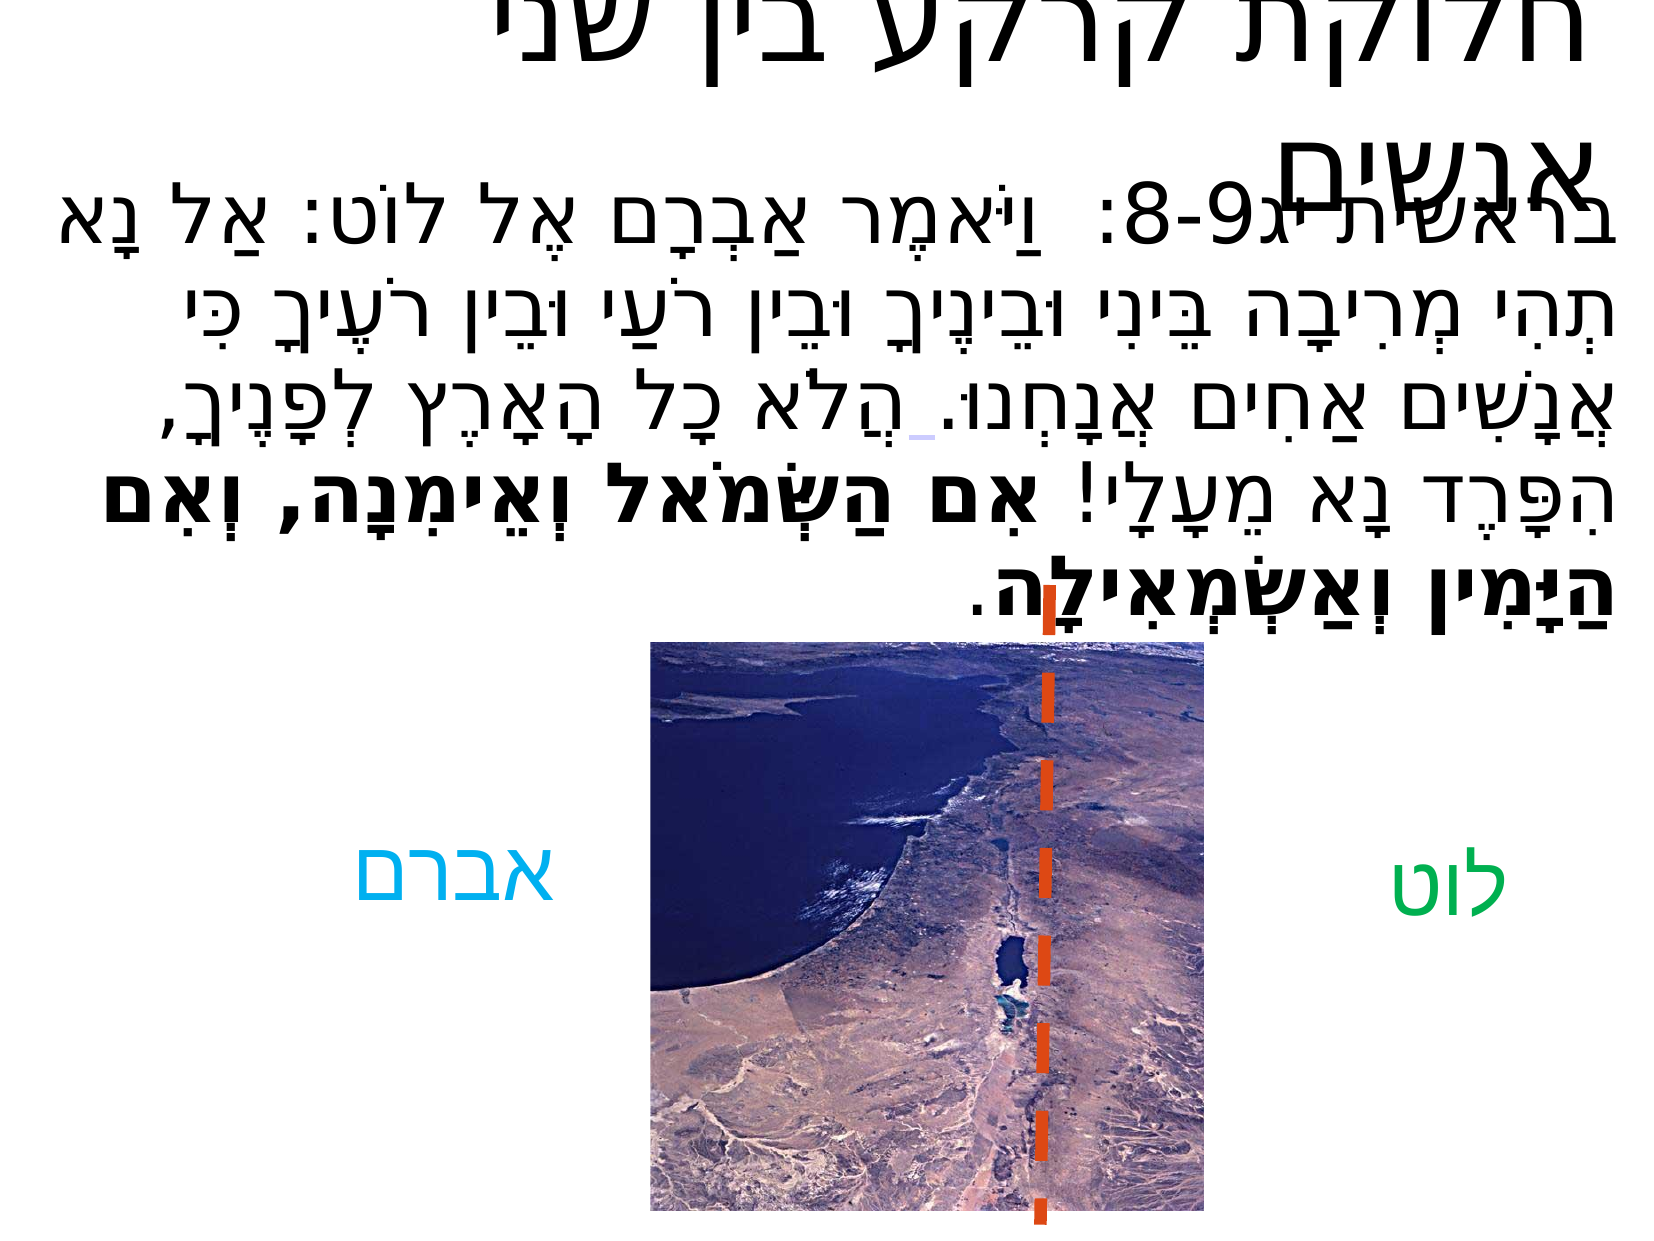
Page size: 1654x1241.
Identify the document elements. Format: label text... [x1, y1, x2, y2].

text_box [650, 642, 1204, 1211]
text_box אברם [240, 810, 571, 931]
title חלוקת קרקע בין שני אנשים [225, 6, 1654, 166]
list בראשית יג8-9: וַיֹּאמֶר אַבְרָם אֶל לוֹט: אַל נָא תְהִי מְרִיבָה בֵּינִי וּבֵינֶיךָ וּבֵין רֹעַי וּבֵין רֹעֶיךָ כִּי אֲנָשִׁים אַחִים אֲנָחְנוּ. הֲלֹא כָל הָאָרֶץ לְפָנֶיךָ, הִפָּרֶד נָא מֵעָלָי! אִם הַשְּׂמֹאל וְאֵימִנָה, וְאִם הַיָּמִין וְאַשְׂמְאִילָה. [15, 165, 1621, 556]
text_box לוט [1290, 825, 1524, 970]
